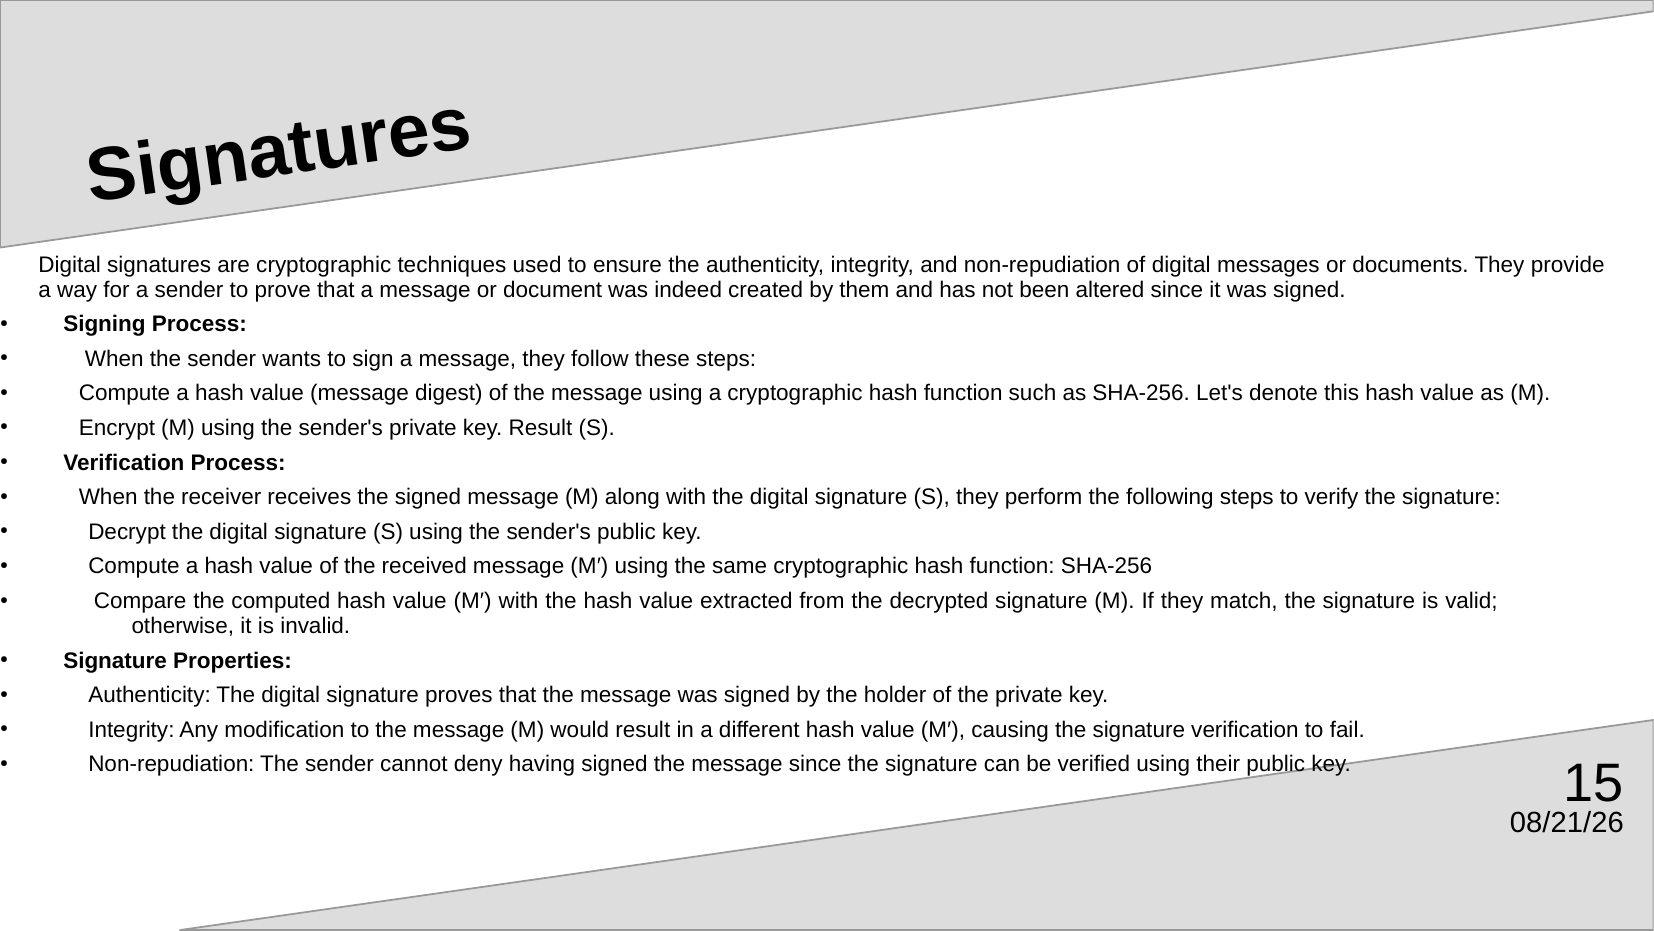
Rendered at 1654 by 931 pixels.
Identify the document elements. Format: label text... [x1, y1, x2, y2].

title Signatures [3, 0, 1406, 251]
list Digital signatures are cryptographic techniques used to ensure the authenticity, integrity, and non-repudiation of digital messages or documents. They provide a way for a sender to prove that a message or document was indeed created by them and has not been altered since it was signed. Signing Process: When the sender wants to sign a message, they follow these steps: Compute a hash value (message digest) of the message using a cryptographic hash function such as SHA-256. Let's denote this hash value as (M). Encrypt (M) using the sender's private key. Result (S). Verification Process: When the receiver receives the signed message (M) along with the digital signature (S), they perform the following steps to verify the signature: Decrypt the digital signature (S) using the sender's public key. Compute a hash value of the received message (M′) using the same cryptographic hash function: SHA-256 Compare the computed hash value (M′) with the hash value extracted from the decrypted signature (M). If they match, the signature is valid; otherwise, it is invalid. Signature Properties: Authenticity: The digital signature proves that the message was signed by the holder of the private key. Integrity: Any modification to the message (M) would result in a different hash value (M′), causing the signature verification to fail. Non-repudiation: The sender cannot deny having signed the message since the signature can be verified using their public key. [0, 251, 1606, 788]
